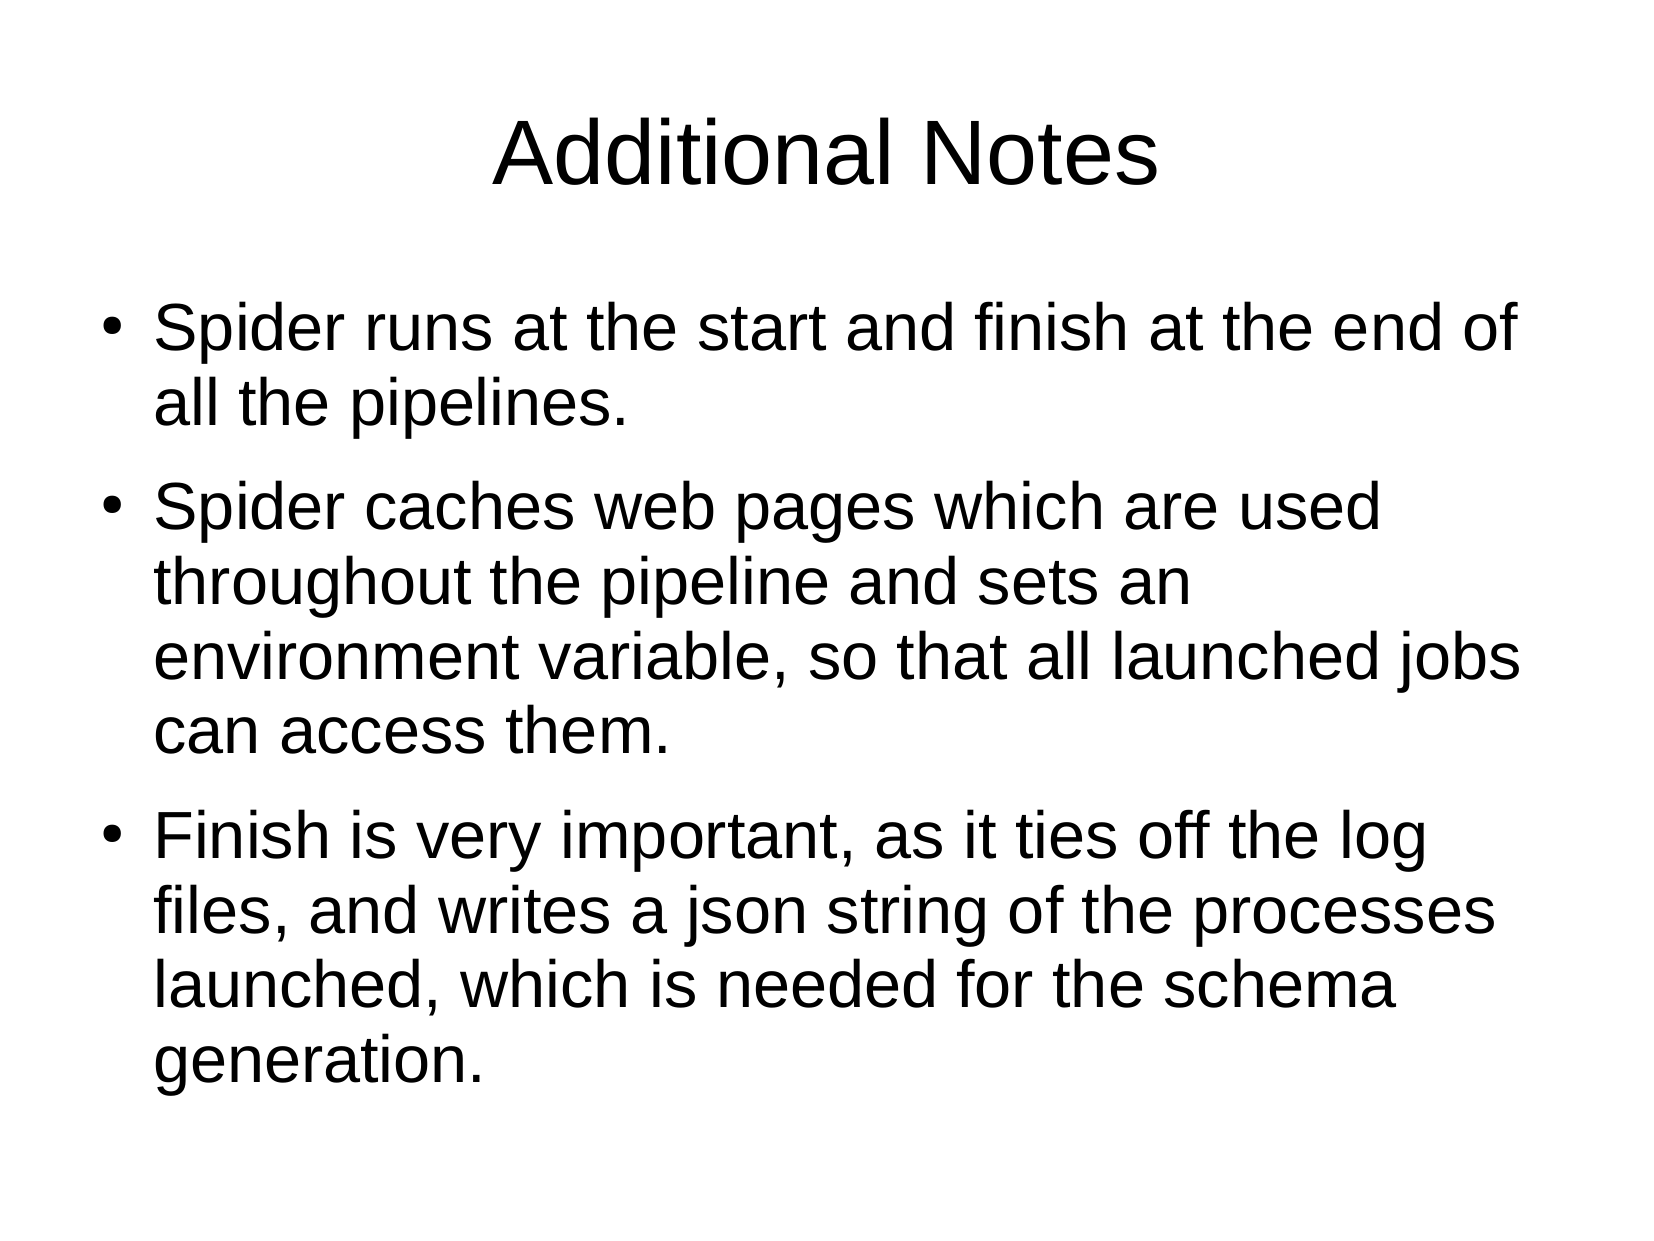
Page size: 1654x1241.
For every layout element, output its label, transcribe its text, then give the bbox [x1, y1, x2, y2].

title Additional Notes [82, 49, 1571, 257]
list Spider runs at the start and finish at the end of all the pipelines. Spider caches web pages which are used throughout the pipeline and sets an environment variable, so that all launched jobs can access them. Finish is very important, as it ties off the log files, and writes a json string of the processes launched, which is needed for the schema generation. [82, 290, 1571, 1095]
